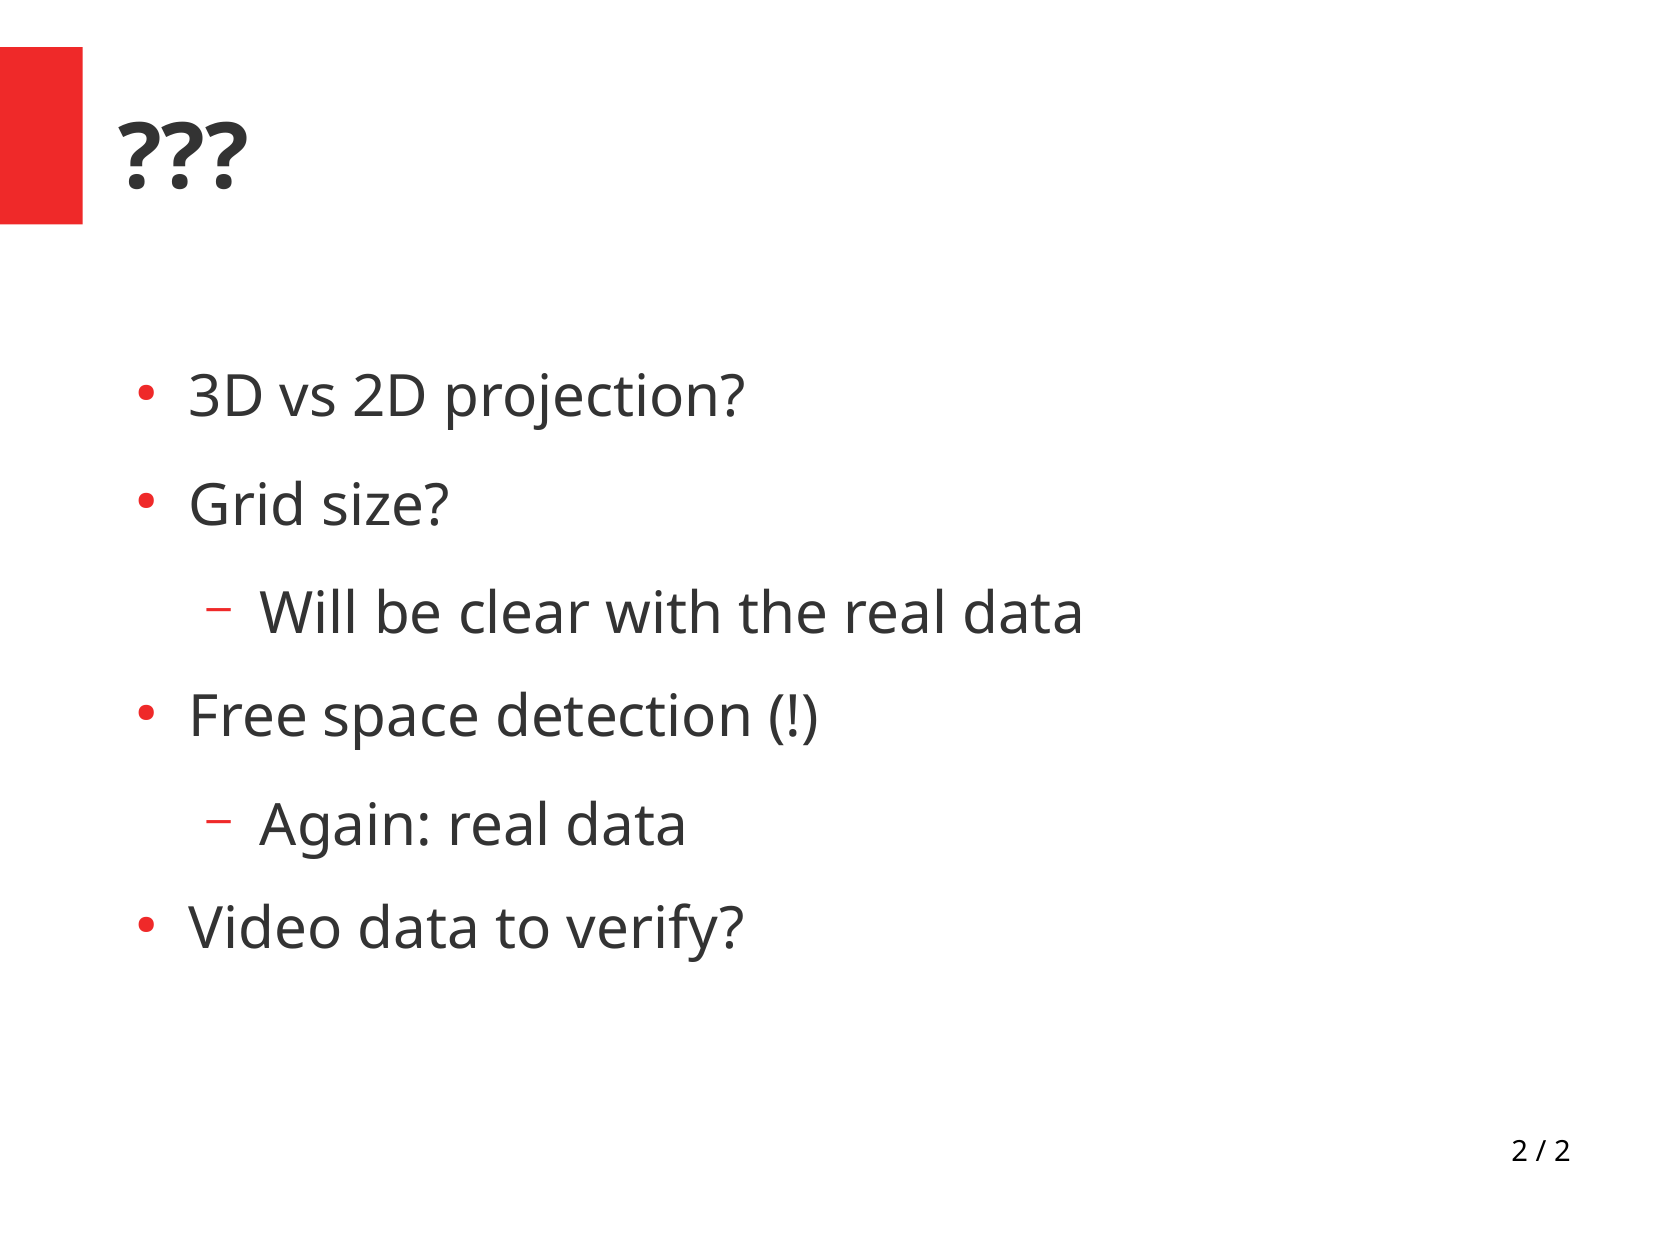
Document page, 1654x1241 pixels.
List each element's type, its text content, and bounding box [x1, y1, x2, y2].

title ??? [118, 49, 1571, 257]
list 3D vs 2D projection? Grid size? Will be clear with the real data Free space detection (!) Again: real data Video data to verify? [118, 354, 1536, 1074]
